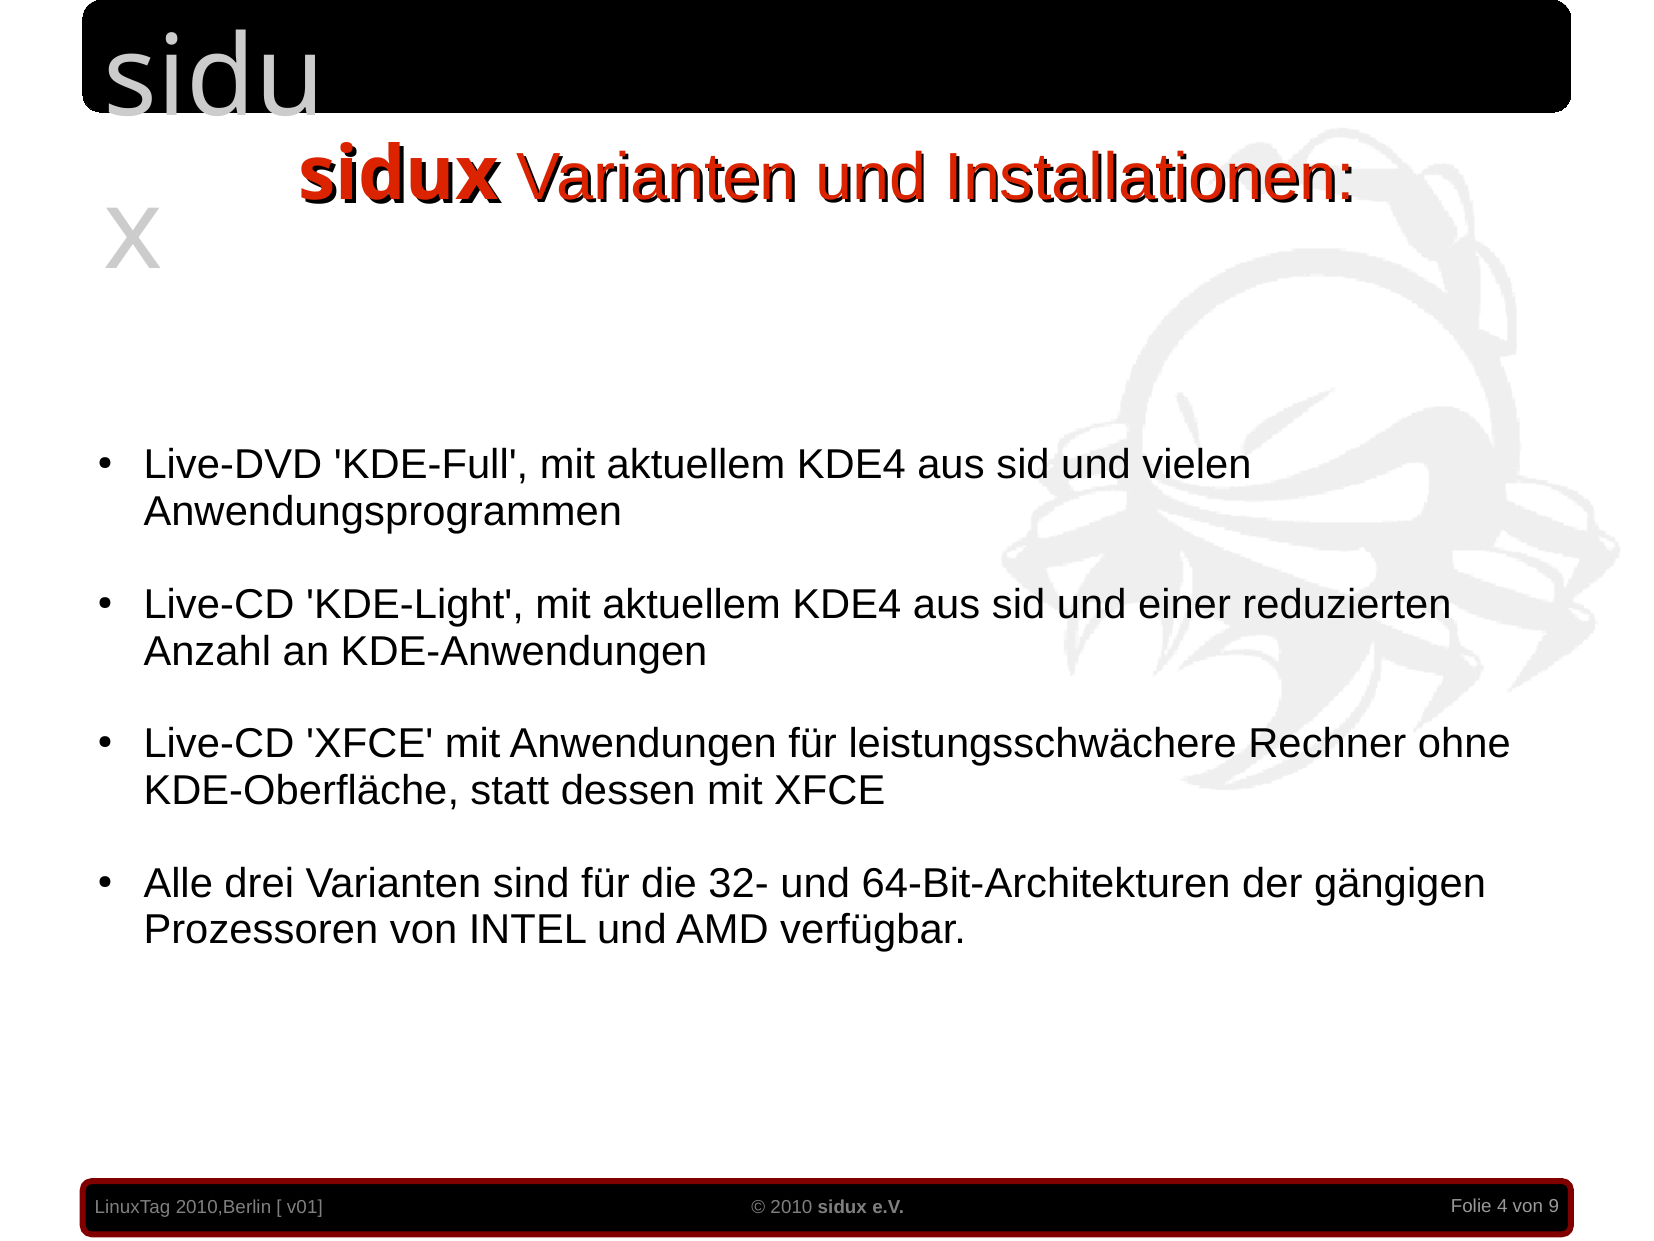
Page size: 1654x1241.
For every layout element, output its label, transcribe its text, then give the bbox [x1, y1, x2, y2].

picture [997, 122, 1625, 798]
text_box Live-DVD 'KDE-Full', mit aktuellem KDE4 aus sid und vielen Anwendungsprogrammen Live-CD 'KDE-Light', mit aktuellem KDE4 aus sid und einer reduzierten Anzahl an KDE-Anwendungen Live-CD 'XFCE' mit Anwendungen für leistungsschwächere Rechner ohne KDE-Oberfläche, statt dessen mit XFCE Alle drei Varianten sind für die 32- und 64-Bit-Architekturen der gängigen Prozessoren von INTEL und AMD verfügbar. [82, 224, 1571, 1170]
text_box sidux Varianten und Installationen: [82, 112, 1571, 213]
